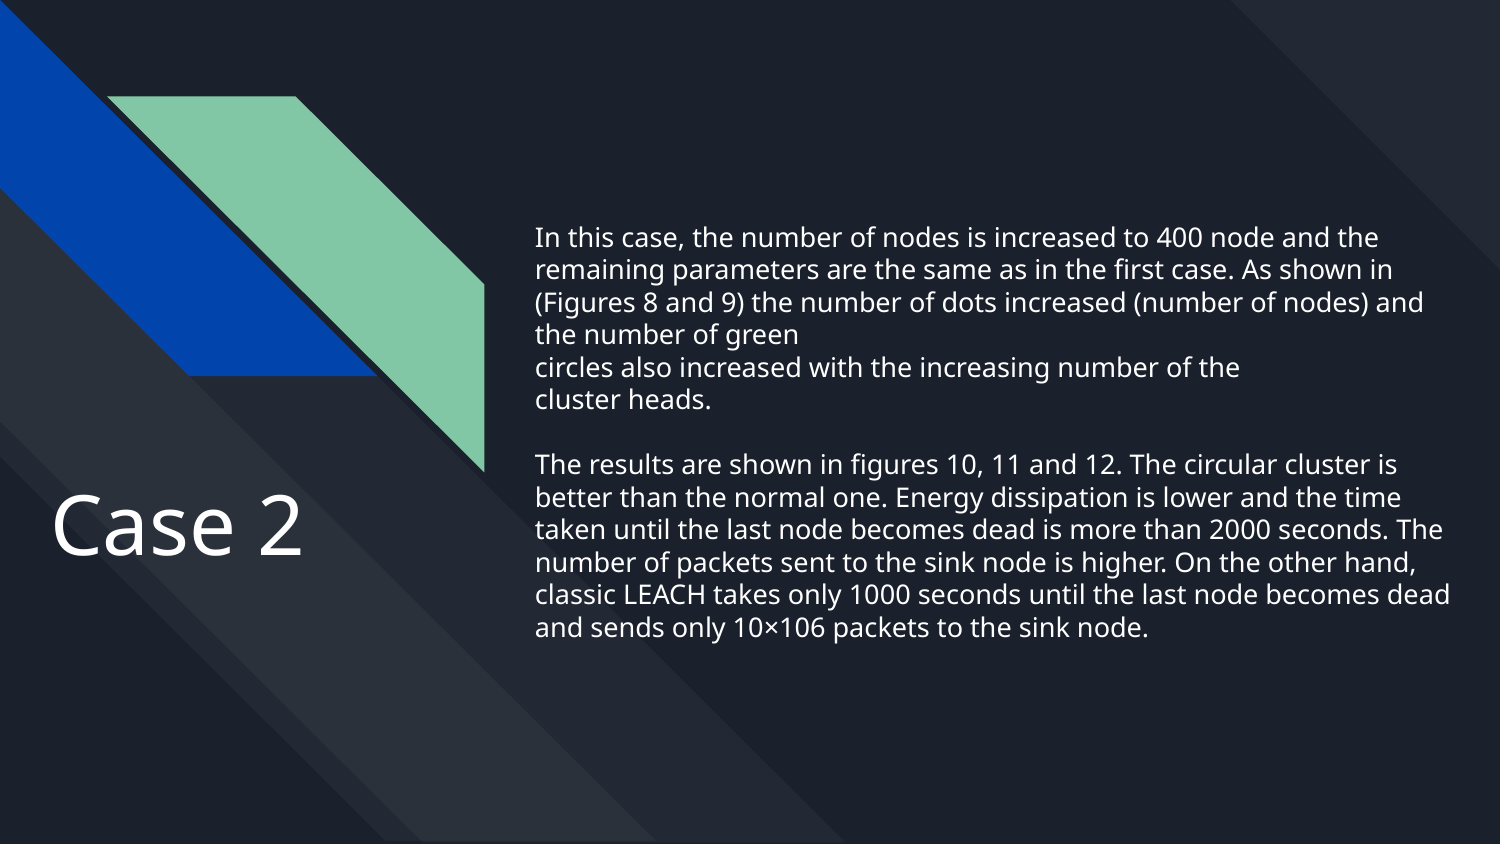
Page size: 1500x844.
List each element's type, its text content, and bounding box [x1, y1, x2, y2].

subtitle In this case, the number of nodes is increased to 400 node and the remaining parameters are the same as in the first case. As shown in (Figures 8 and 9) the number of dots increased (number of nodes) and the number of green circles also increased with the increasing number of the cluster heads. The results are shown in figures 10, 11 and 12. The circular cluster is better than the normal one. Energy dissipation is lower and the time taken until the last node becomes dead is more than 2000 seconds. The number of packets sent to the sink node is higher. On the other hand, classic LEACH takes only 1000 seconds until the last node becomes dead and sends only 10×106 packets to the sink node. [519, 172, 1473, 781]
title Case 2 [35, 456, 519, 716]
